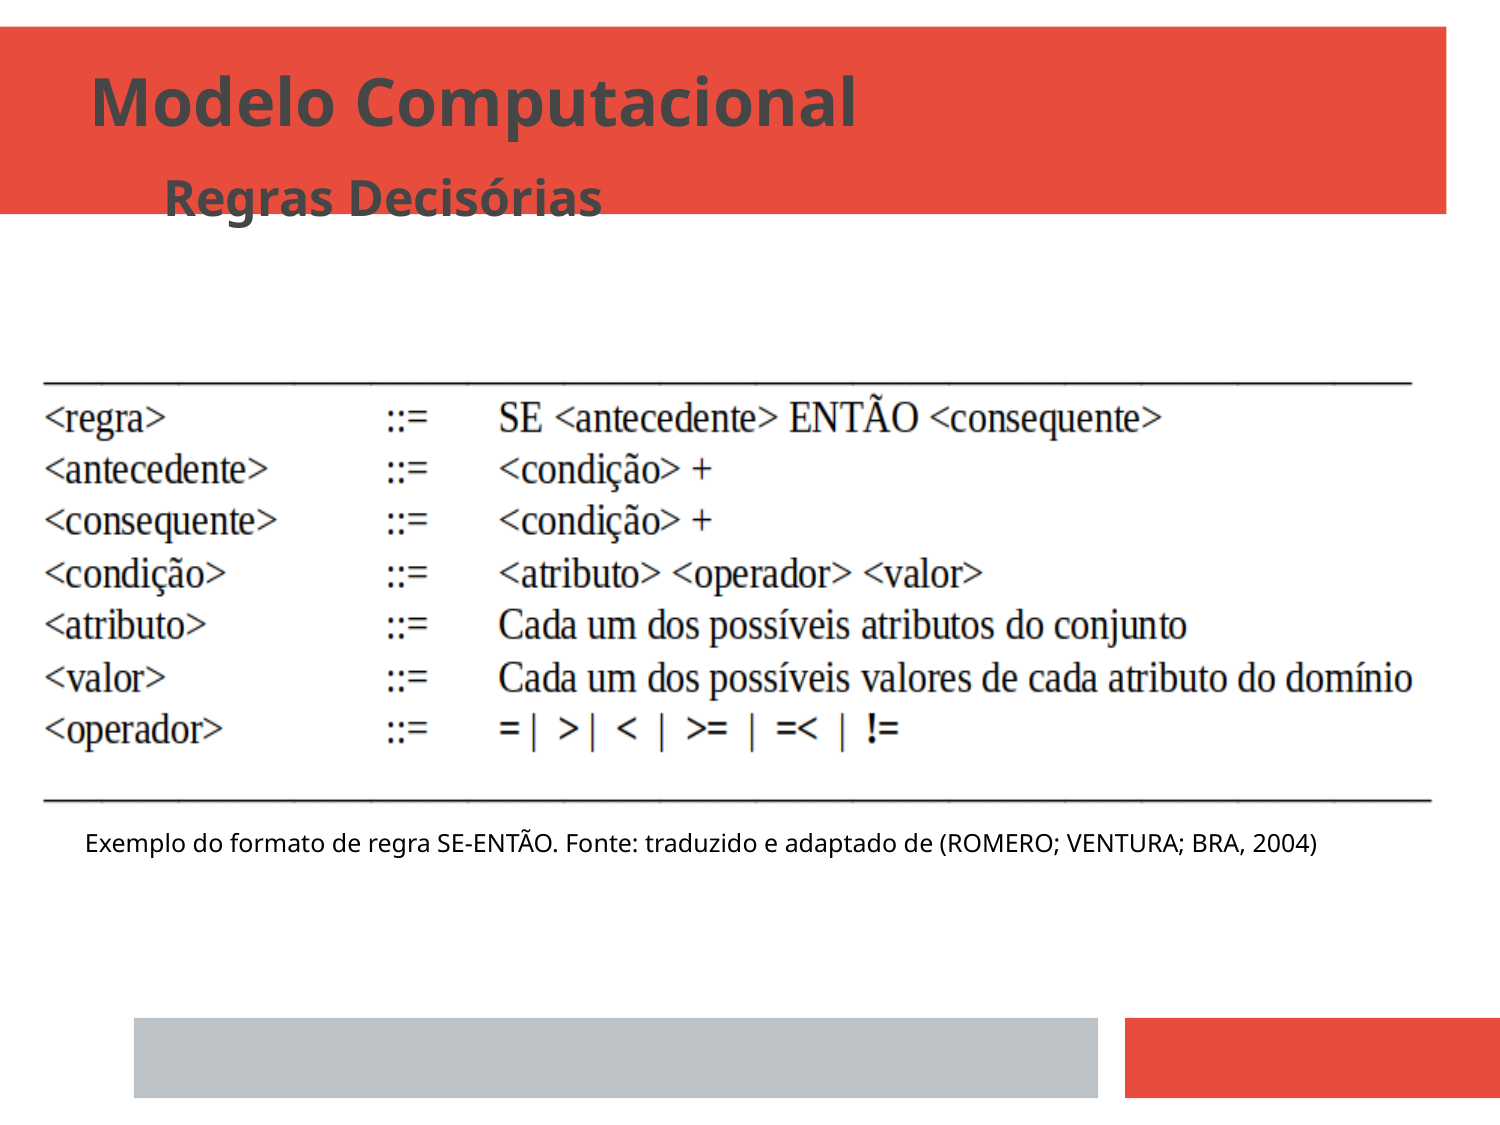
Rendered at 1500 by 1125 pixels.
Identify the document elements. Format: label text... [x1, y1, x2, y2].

text_box Exemplo do formato de regra SE-ENTÃO. Fonte: traduzido e adaptado de (ROMERO; VENTURA; BRA, 2004) [70, 820, 1407, 866]
title Modelo Computacional Regras Decisórias [75, 45, 1425, 247]
picture [35, 374, 1442, 809]
